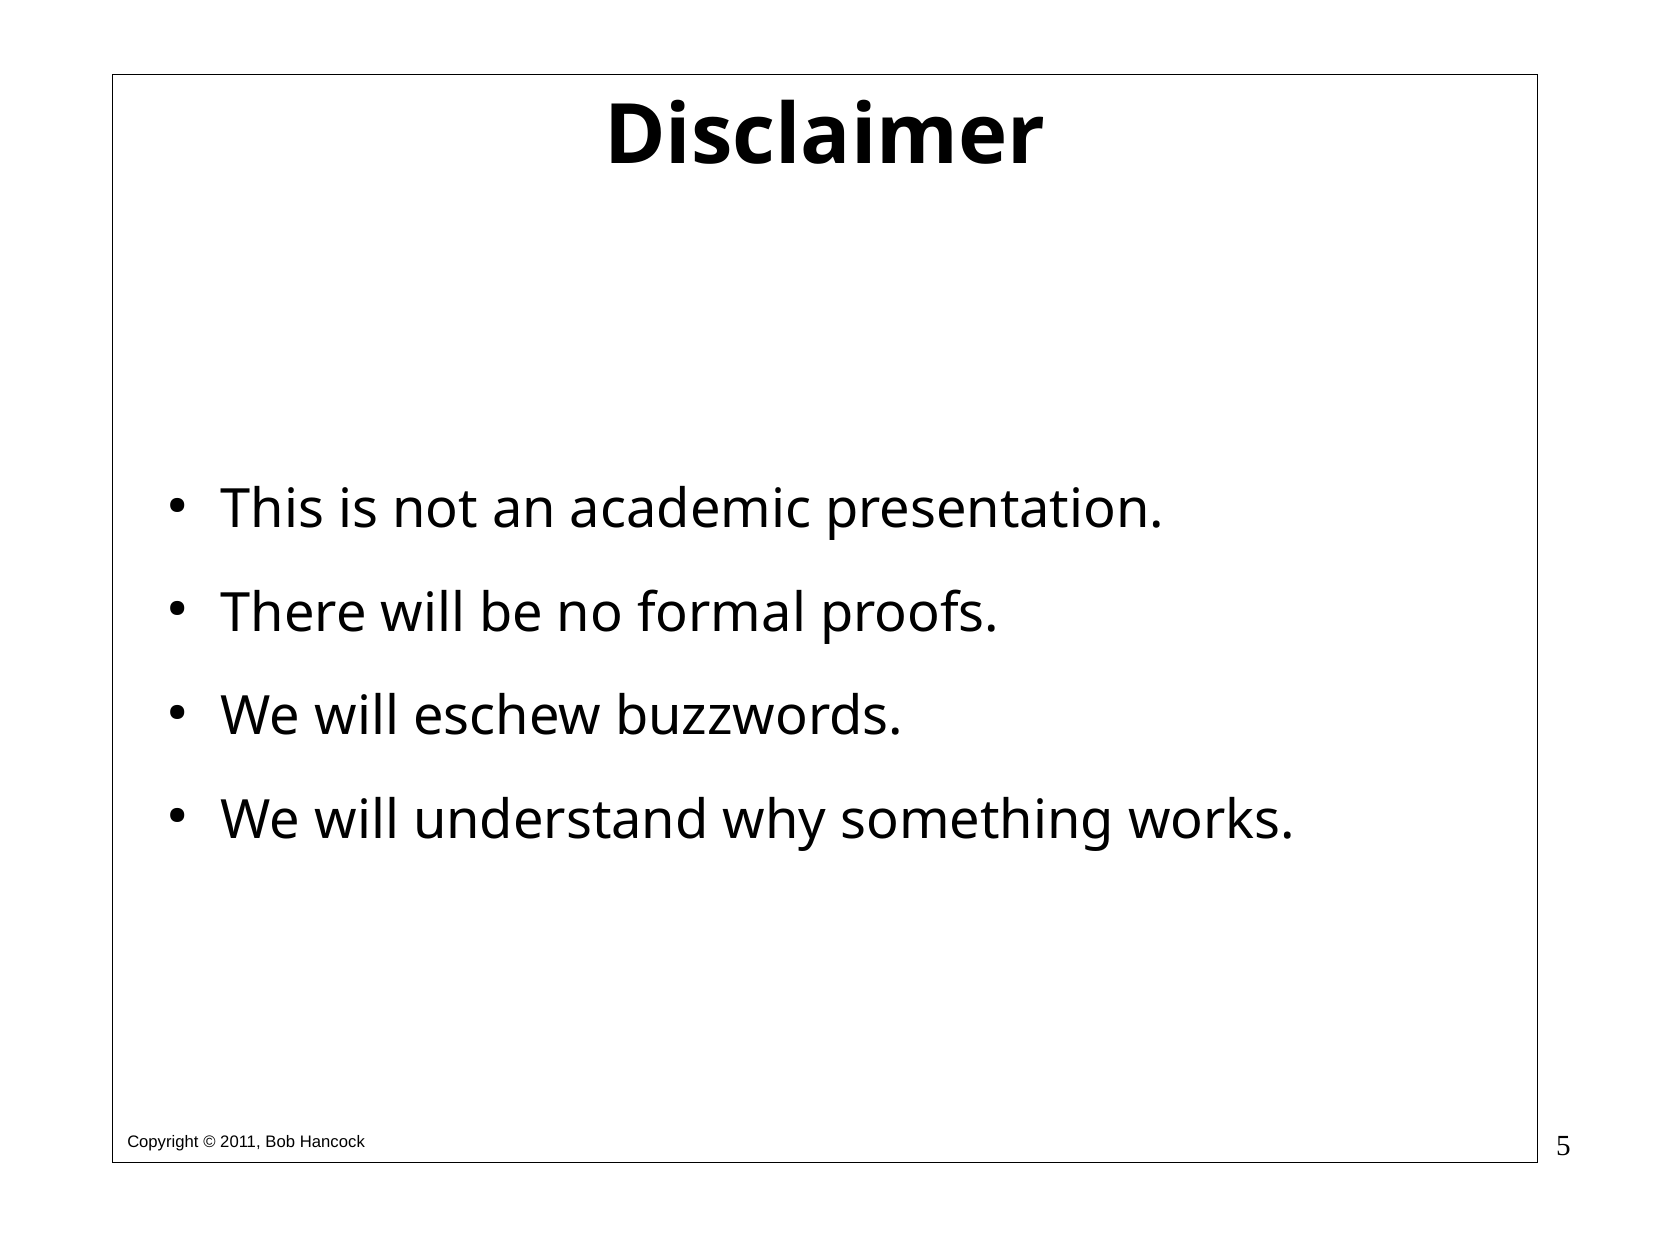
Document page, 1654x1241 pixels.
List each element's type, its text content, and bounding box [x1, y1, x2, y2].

list This is not an academic presentation. There will be no formal proofs. We will eschew buzzwords. We will understand why something works. [150, 262, 1501, 1126]
title Disclaimer [112, 75, 1538, 188]
text_box Copyright © 2011, Bob Hancock [112, 1125, 381, 1159]
